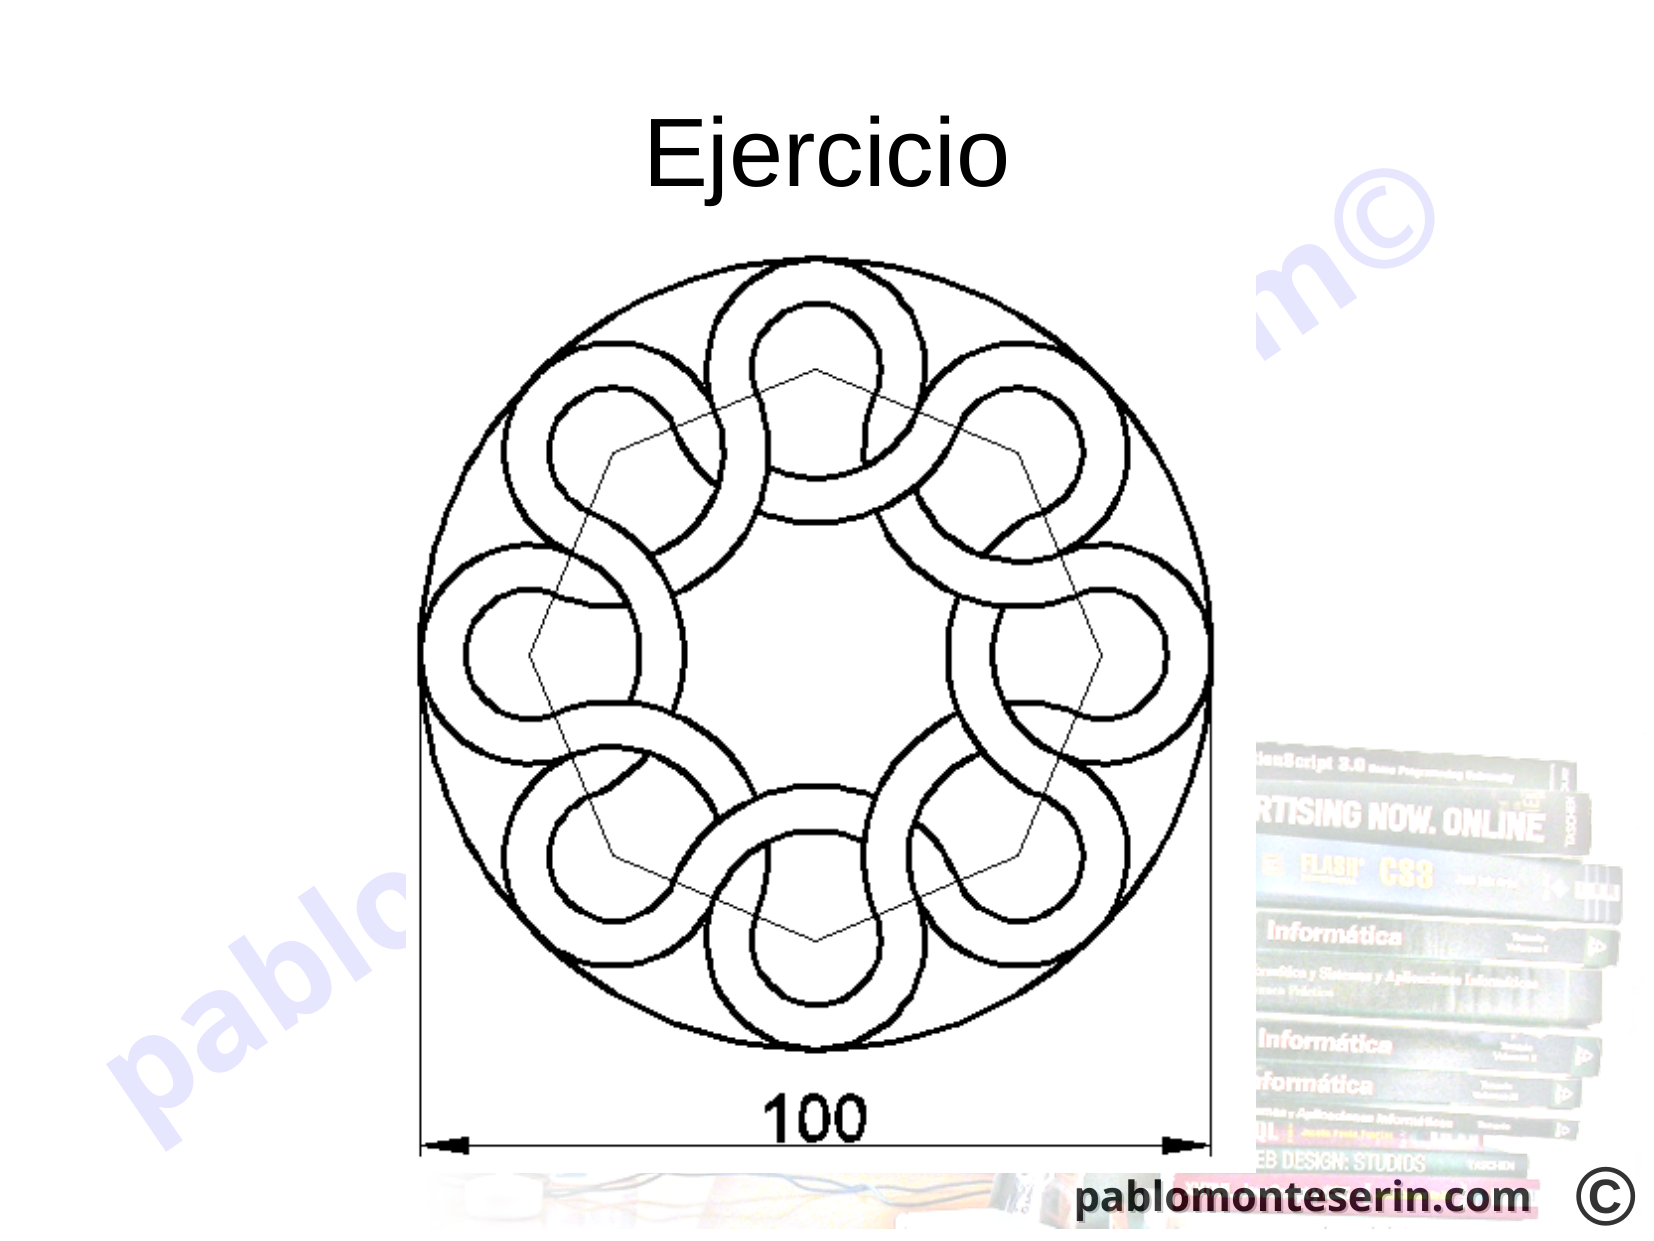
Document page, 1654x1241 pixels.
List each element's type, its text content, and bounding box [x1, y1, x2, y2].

title Ejercicio [82, 49, 1571, 257]
picture [406, 240, 1654, 1229]
